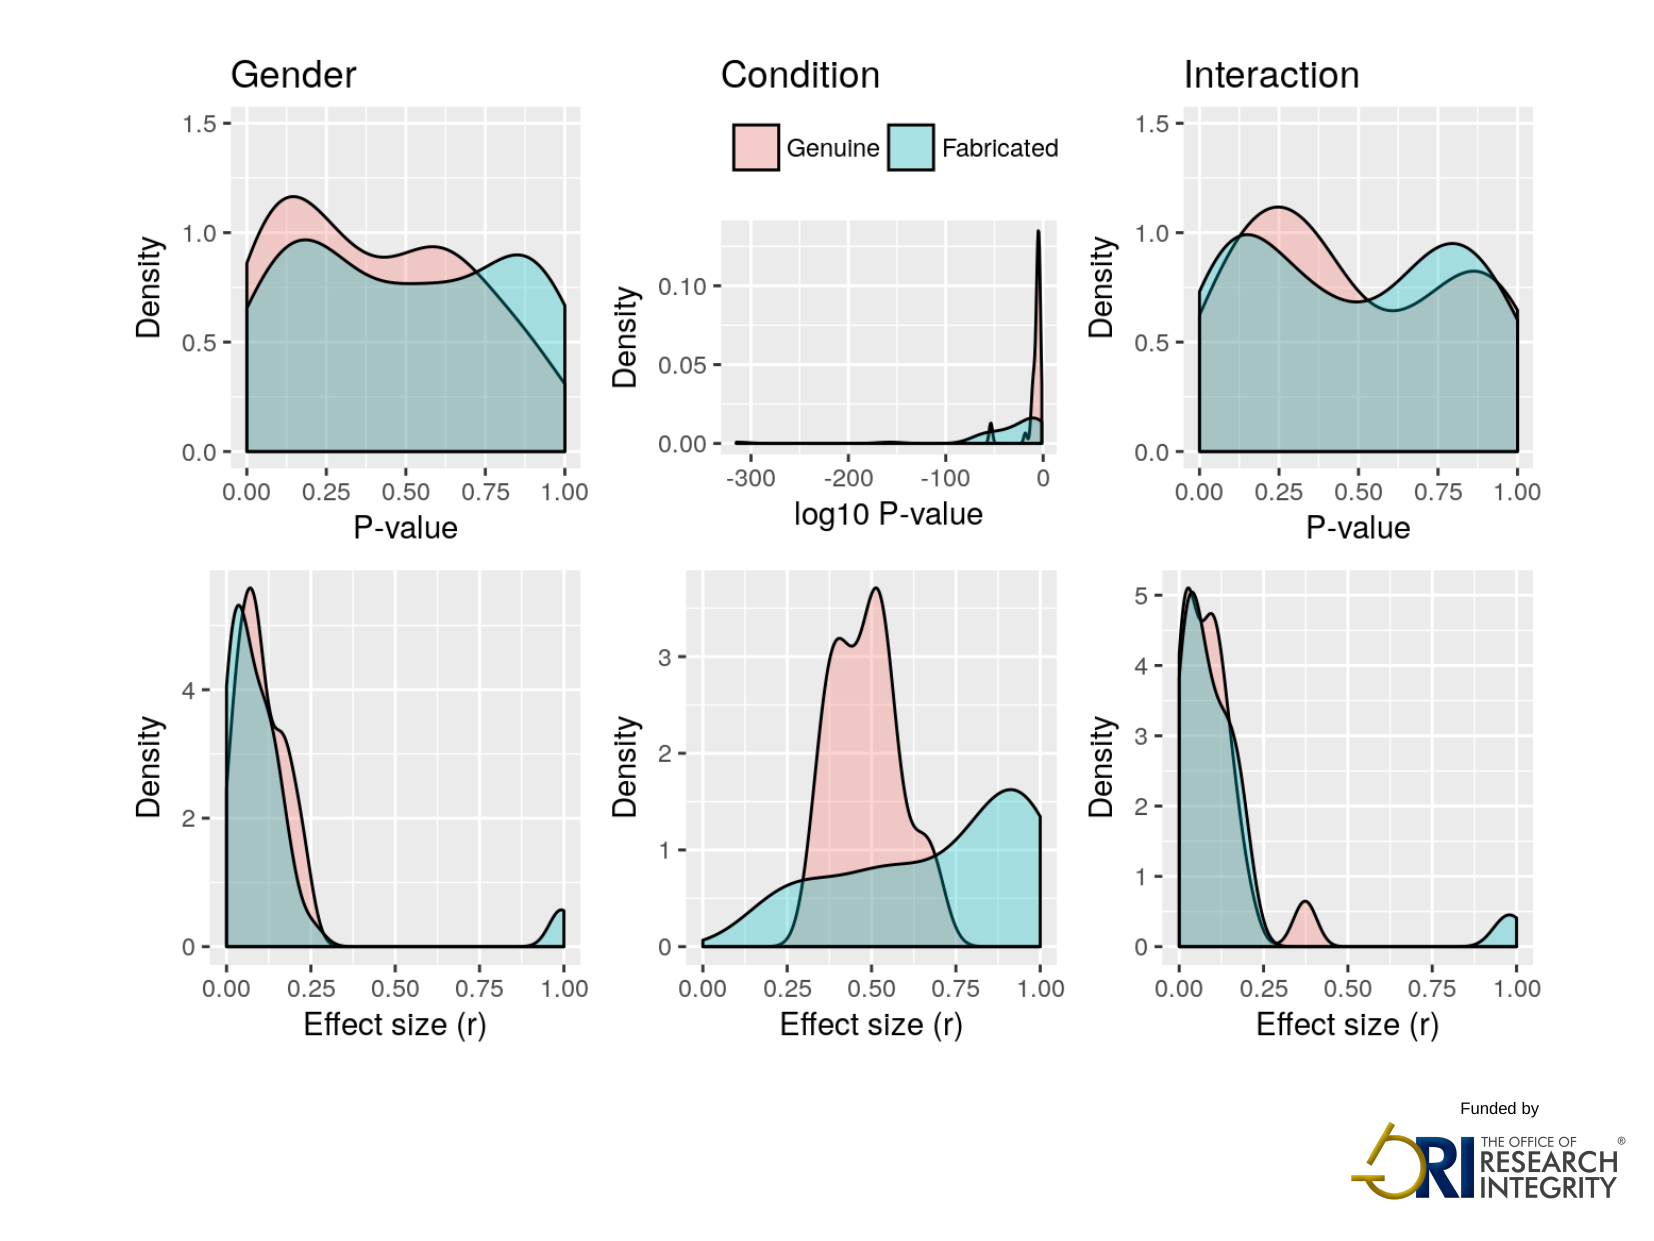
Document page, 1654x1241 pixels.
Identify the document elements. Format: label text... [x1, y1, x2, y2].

text_box Funded by [1380, 1091, 1621, 1126]
picture [1341, 1109, 1636, 1216]
picture [120, 44, 1549, 1066]
